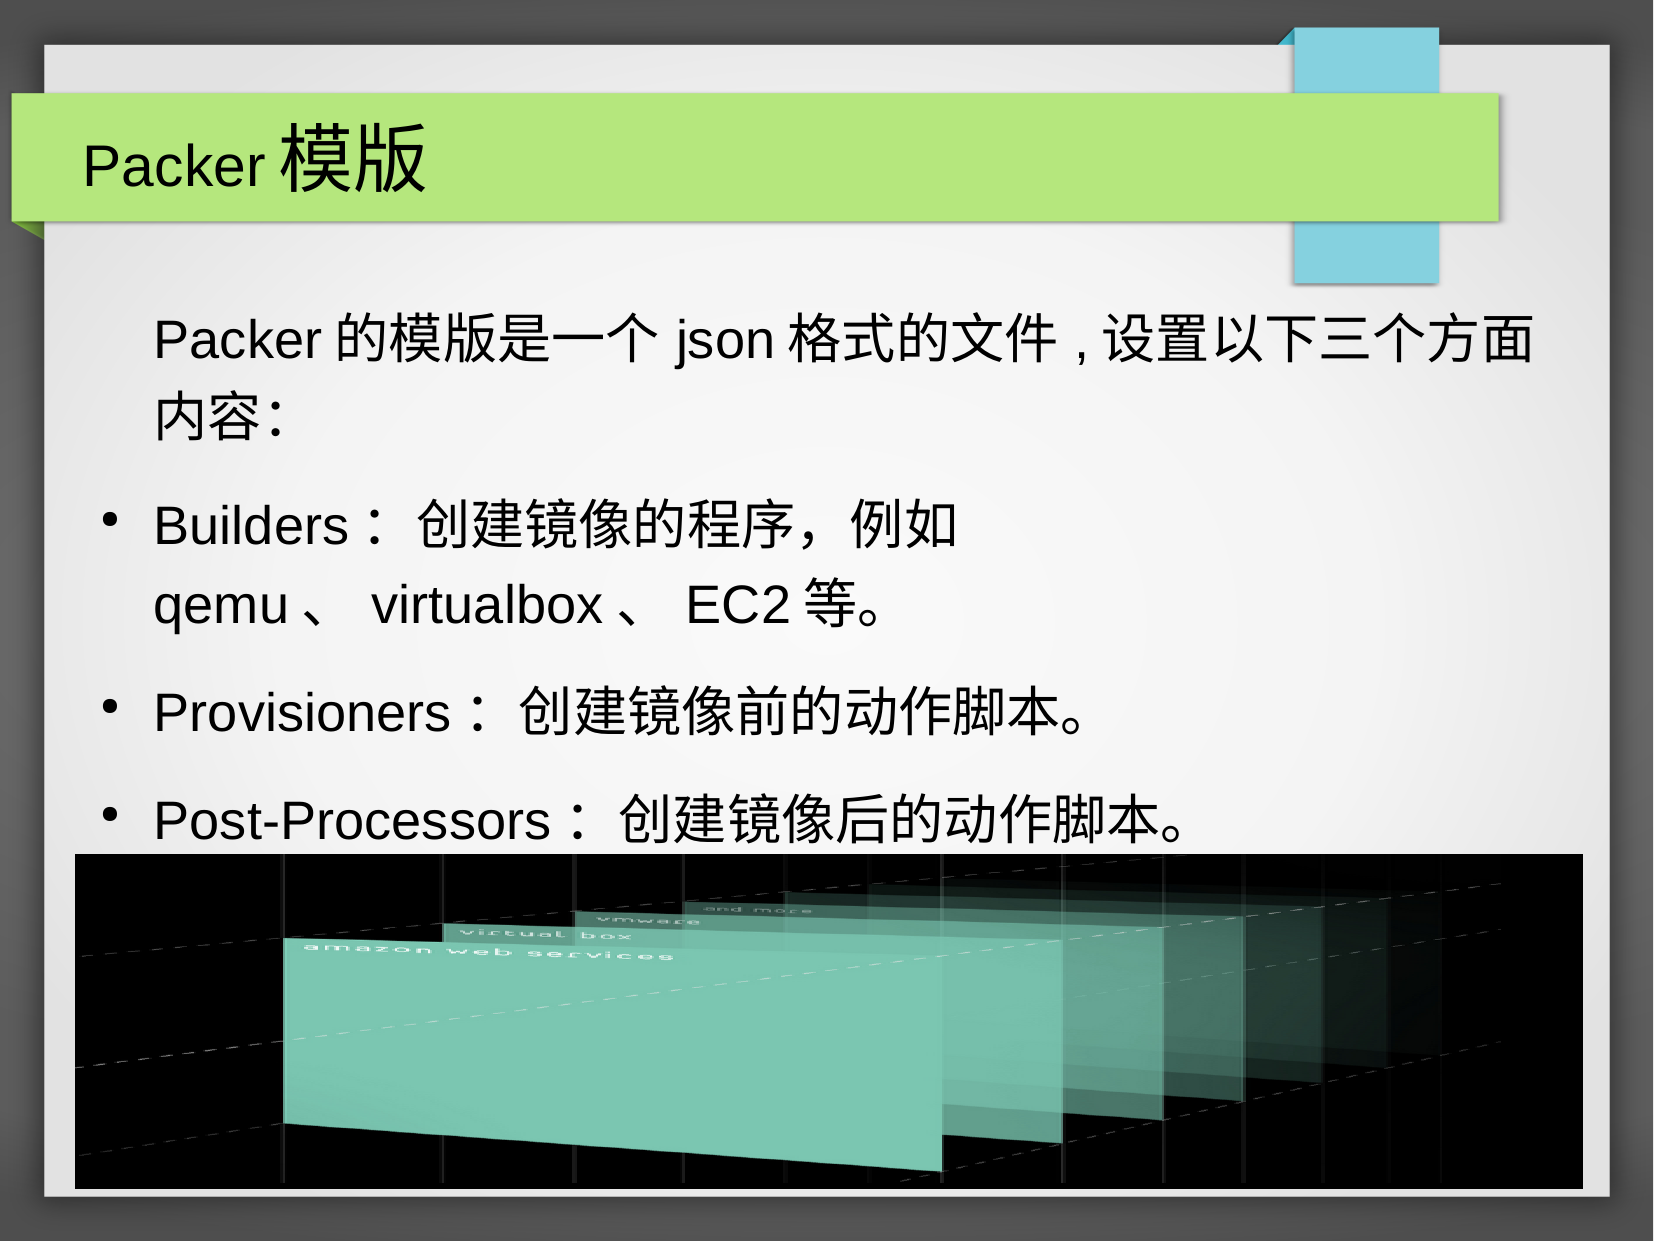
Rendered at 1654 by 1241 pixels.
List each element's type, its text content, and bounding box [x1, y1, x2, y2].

picture [0, 0, 1654, 1241]
list Packer的模版是一个json格式的文件,设置以下三个方面内容： Builders：创建镜像的程序，例如qemu、virtualbox、EC2等。 Provisioners：创建镜像前的动作脚本。 Post-Processors：创建镜像后的动作脚本。 [82, 295, 1571, 854]
title Packer模版 [82, 94, 1264, 213]
